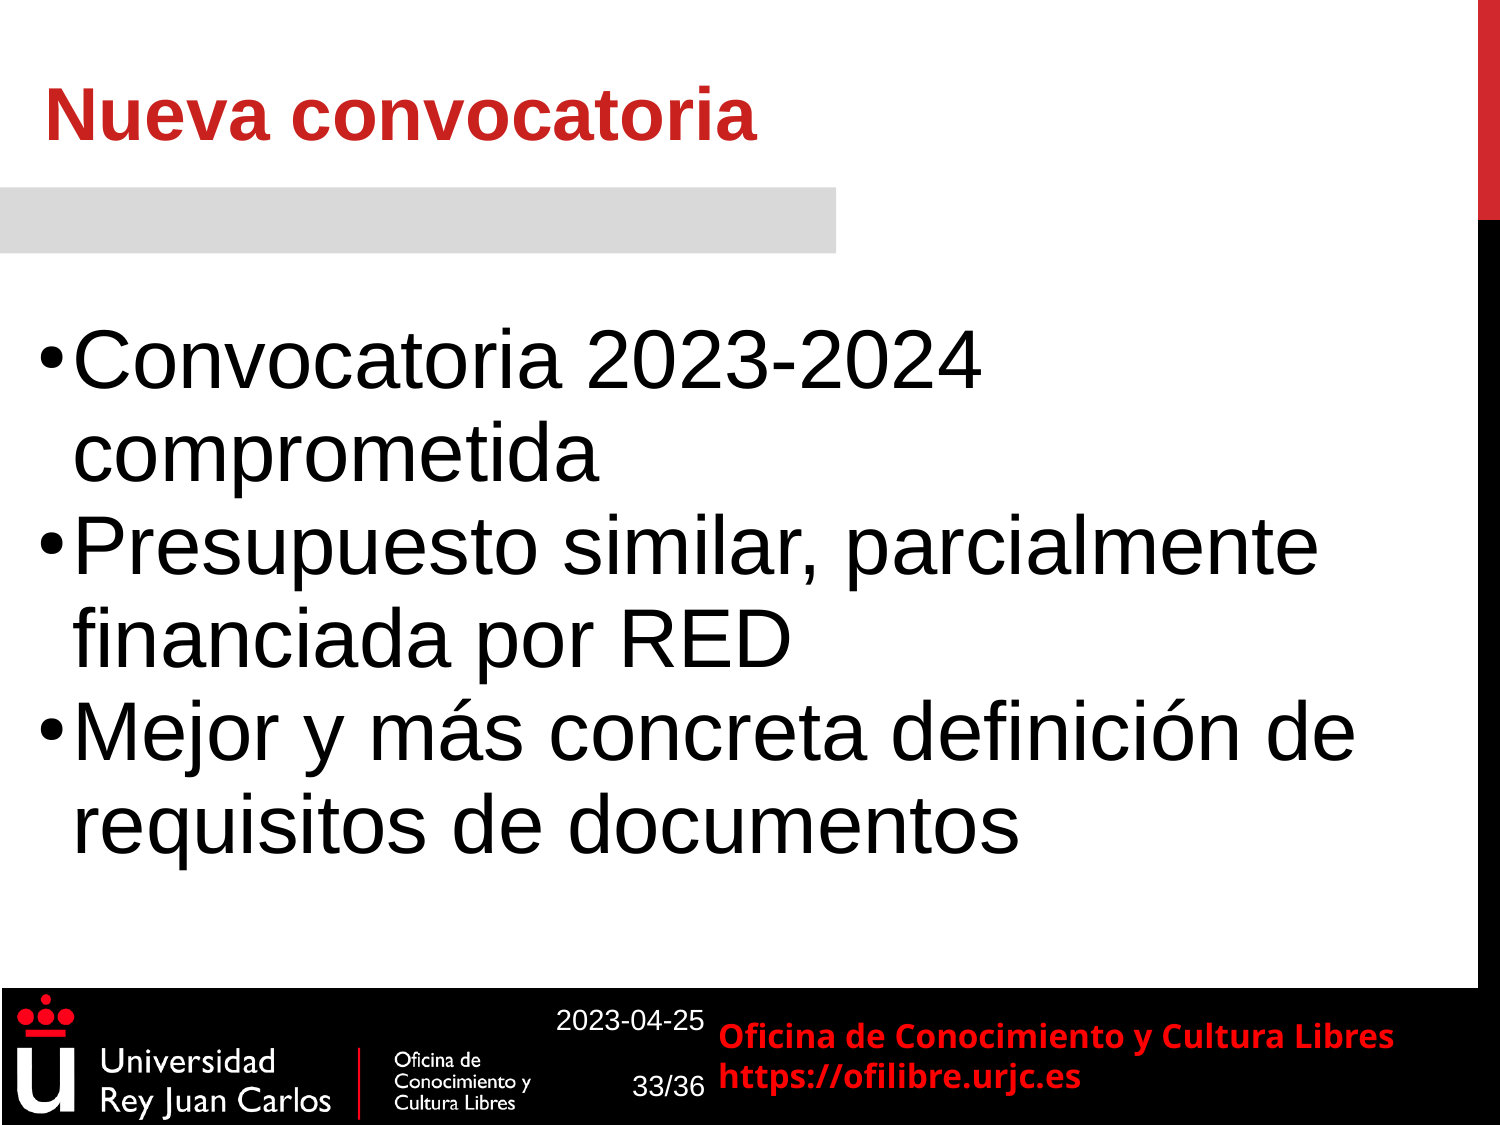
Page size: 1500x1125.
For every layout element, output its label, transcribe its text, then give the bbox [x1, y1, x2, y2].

text_box Convocatoria 2023-2024 comprometida Presupuesto similar, parcialmente financiada por RED Mejor y más concreta definición de requisitos de documentos [22, 305, 1463, 972]
text_box Nueva convocatoria [30, 64, 1306, 248]
title [75, 7, 1425, 196]
picture [17, 994, 531, 1120]
